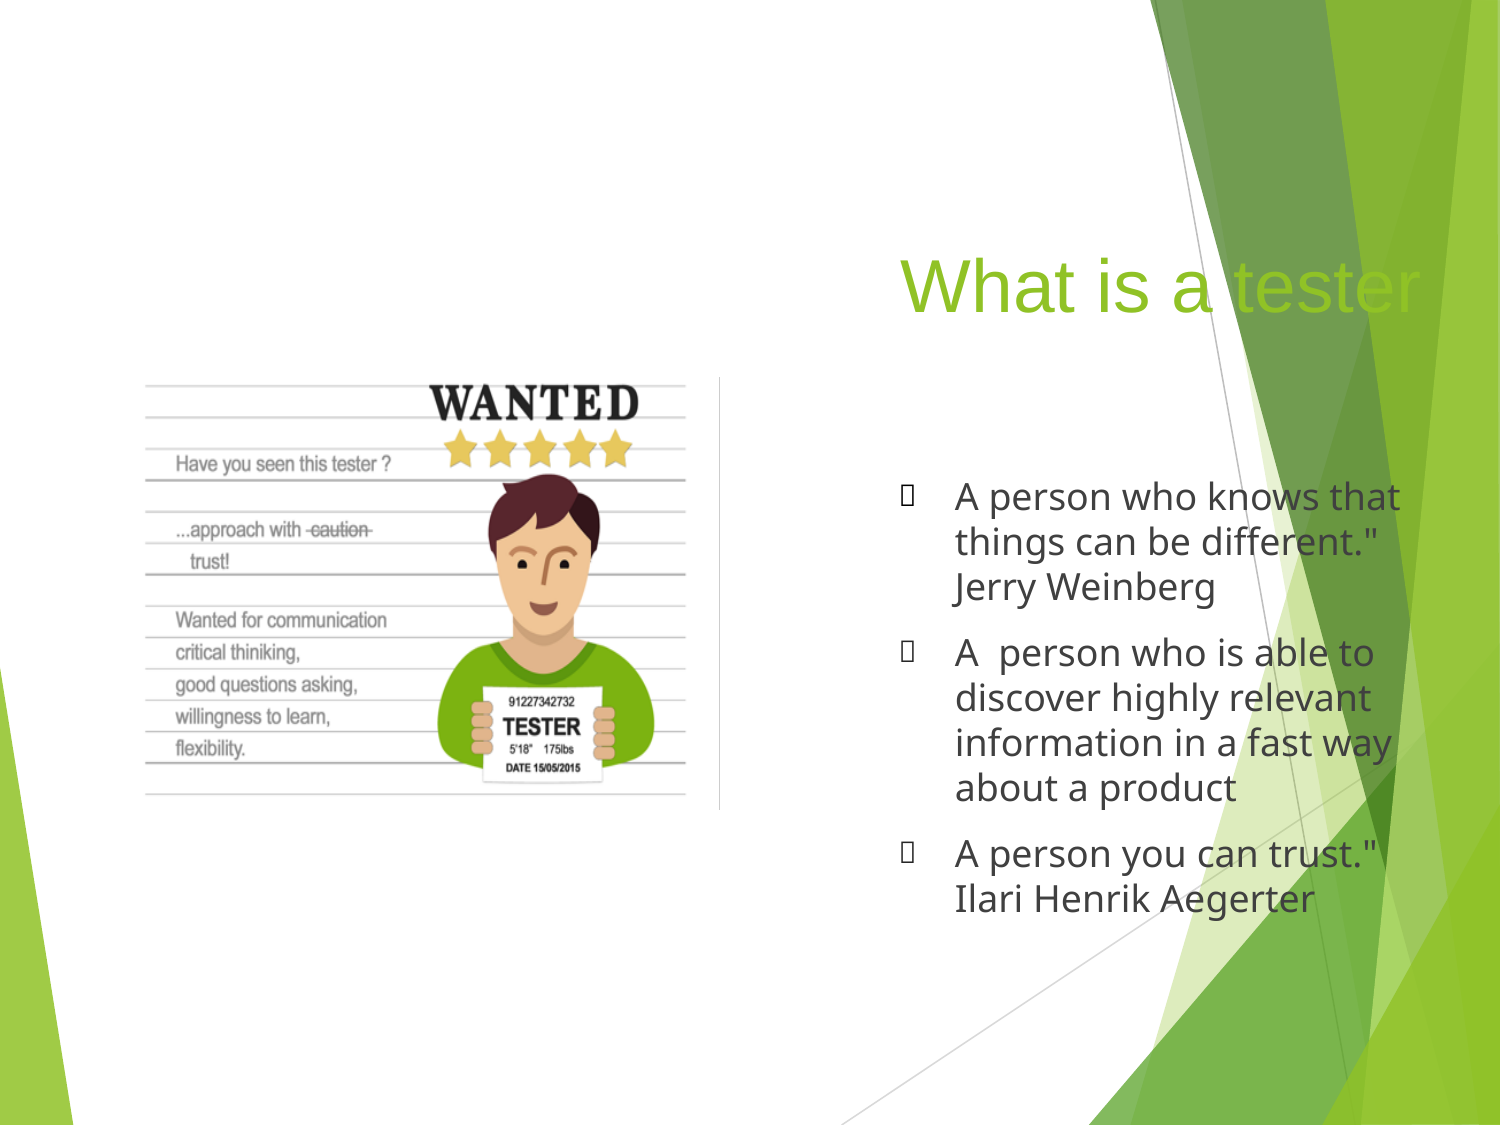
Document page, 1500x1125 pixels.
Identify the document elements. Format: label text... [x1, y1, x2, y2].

title What is a tester [883, 99, 1439, 465]
picture [120, 377, 721, 811]
list A person who knows that things can be different." Jerry Weinberg A person who is able to discover highly relevant information in a fast way about a product A person you can trust." Ilari Henrik Aegerter [883, 465, 1439, 1010]
